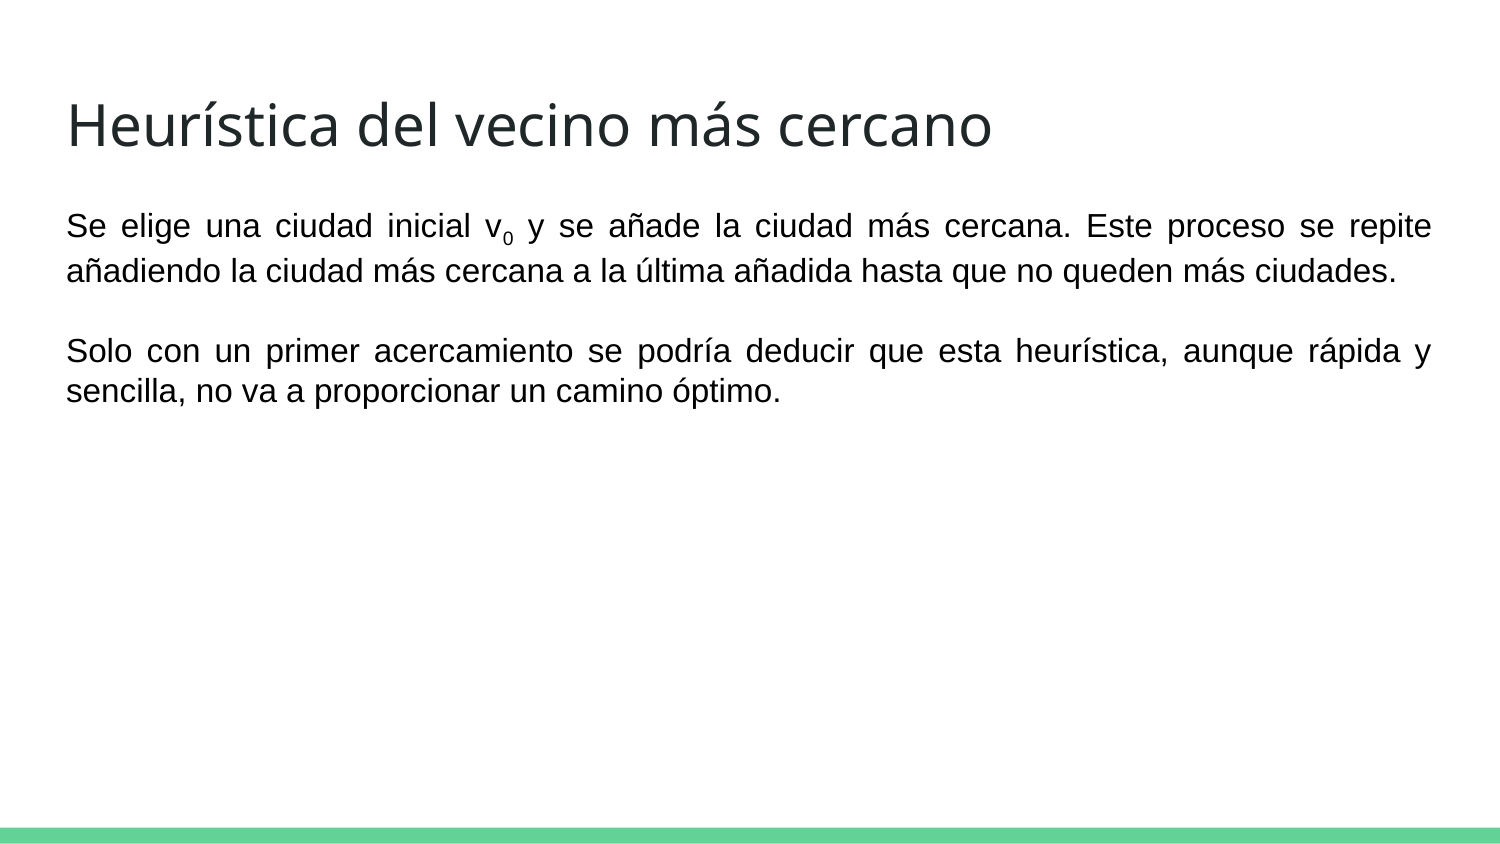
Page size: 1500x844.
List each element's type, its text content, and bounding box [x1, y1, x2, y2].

list Se elige una ciudad inicial v0 y se añade la ciudad más cercana. Este proceso se repite añadiendo la ciudad más cercana a la última añadida hasta que no queden más ciudades. Solo con un primer acercamiento se podría deducir que esta heurística, aunque rápida y sencilla, no va a proporcionar un camino óptimo. [51, 189, 1449, 750]
title Heurística del vecino más cercano [51, 72, 1449, 167]
